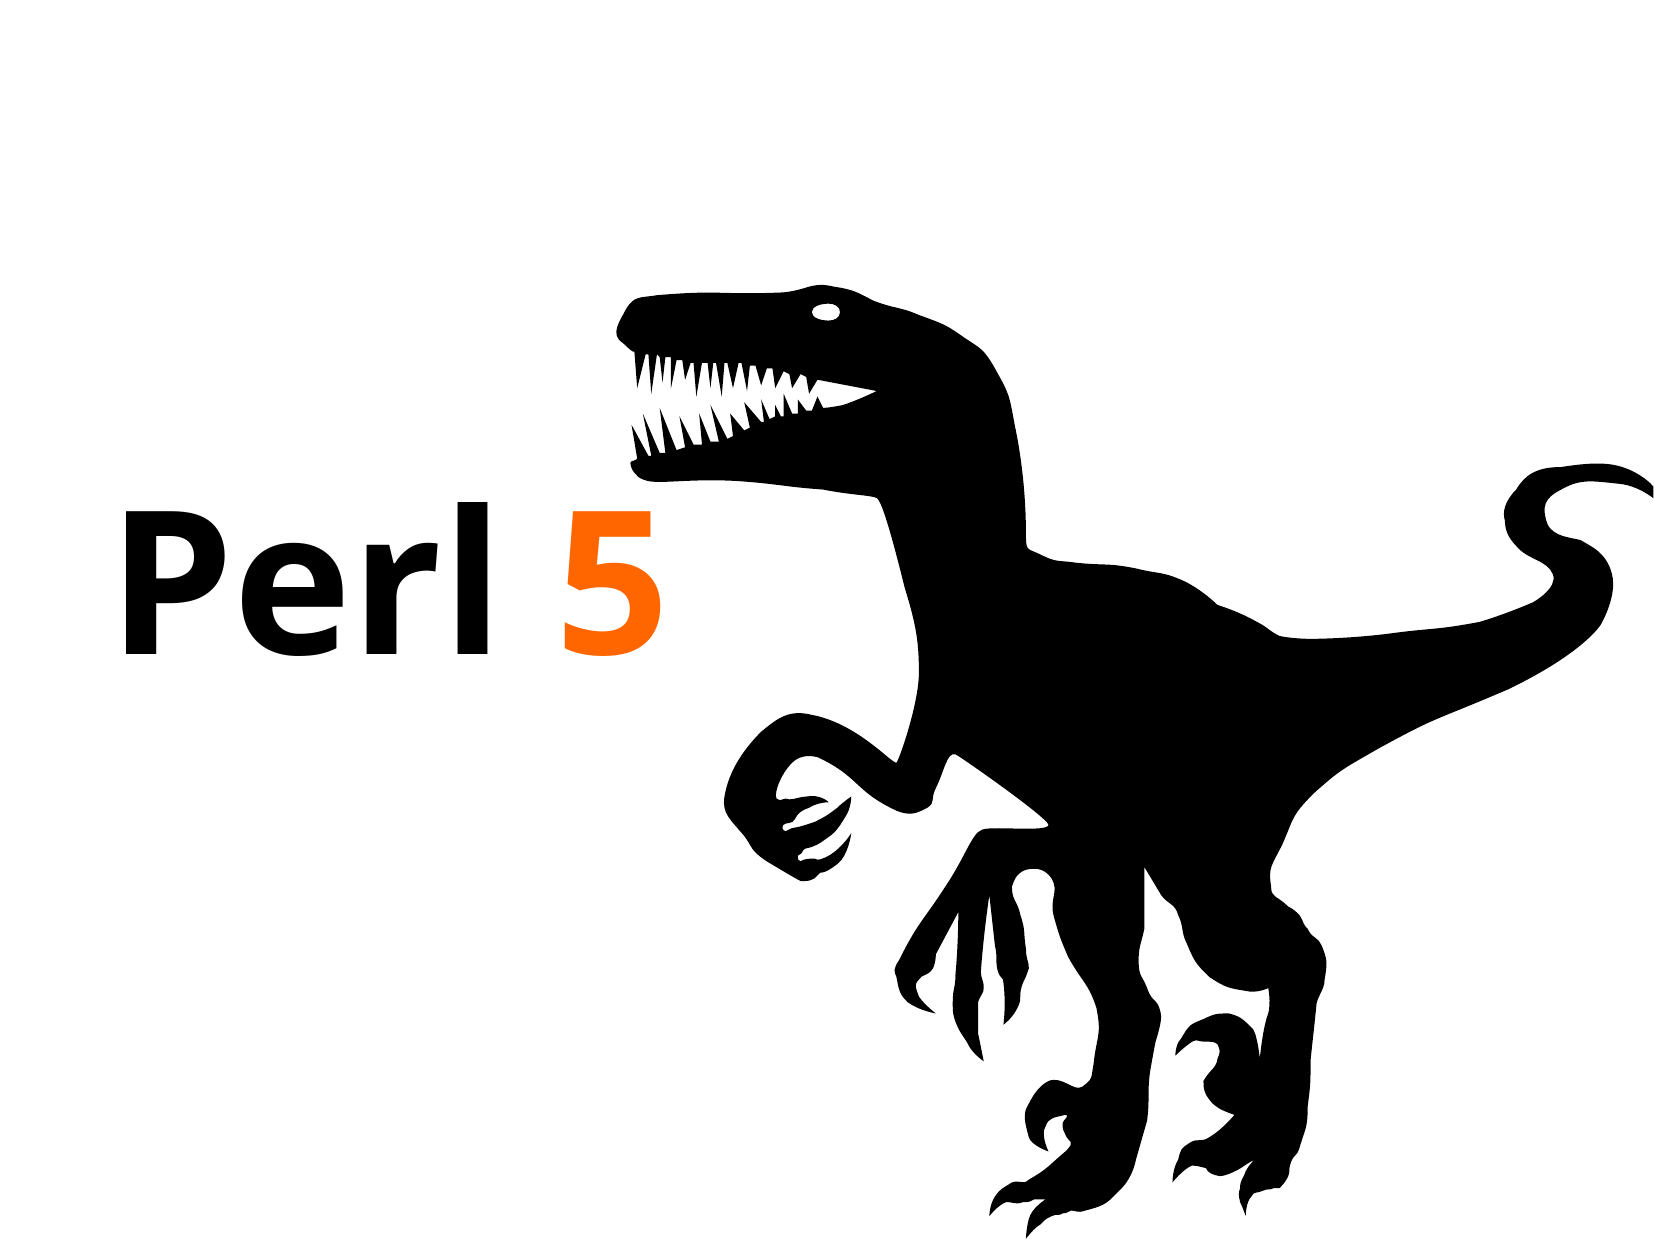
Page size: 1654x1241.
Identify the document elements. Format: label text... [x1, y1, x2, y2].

picture [614, 283, 1654, 1241]
text_box Perl 5 [93, 433, 686, 721]
